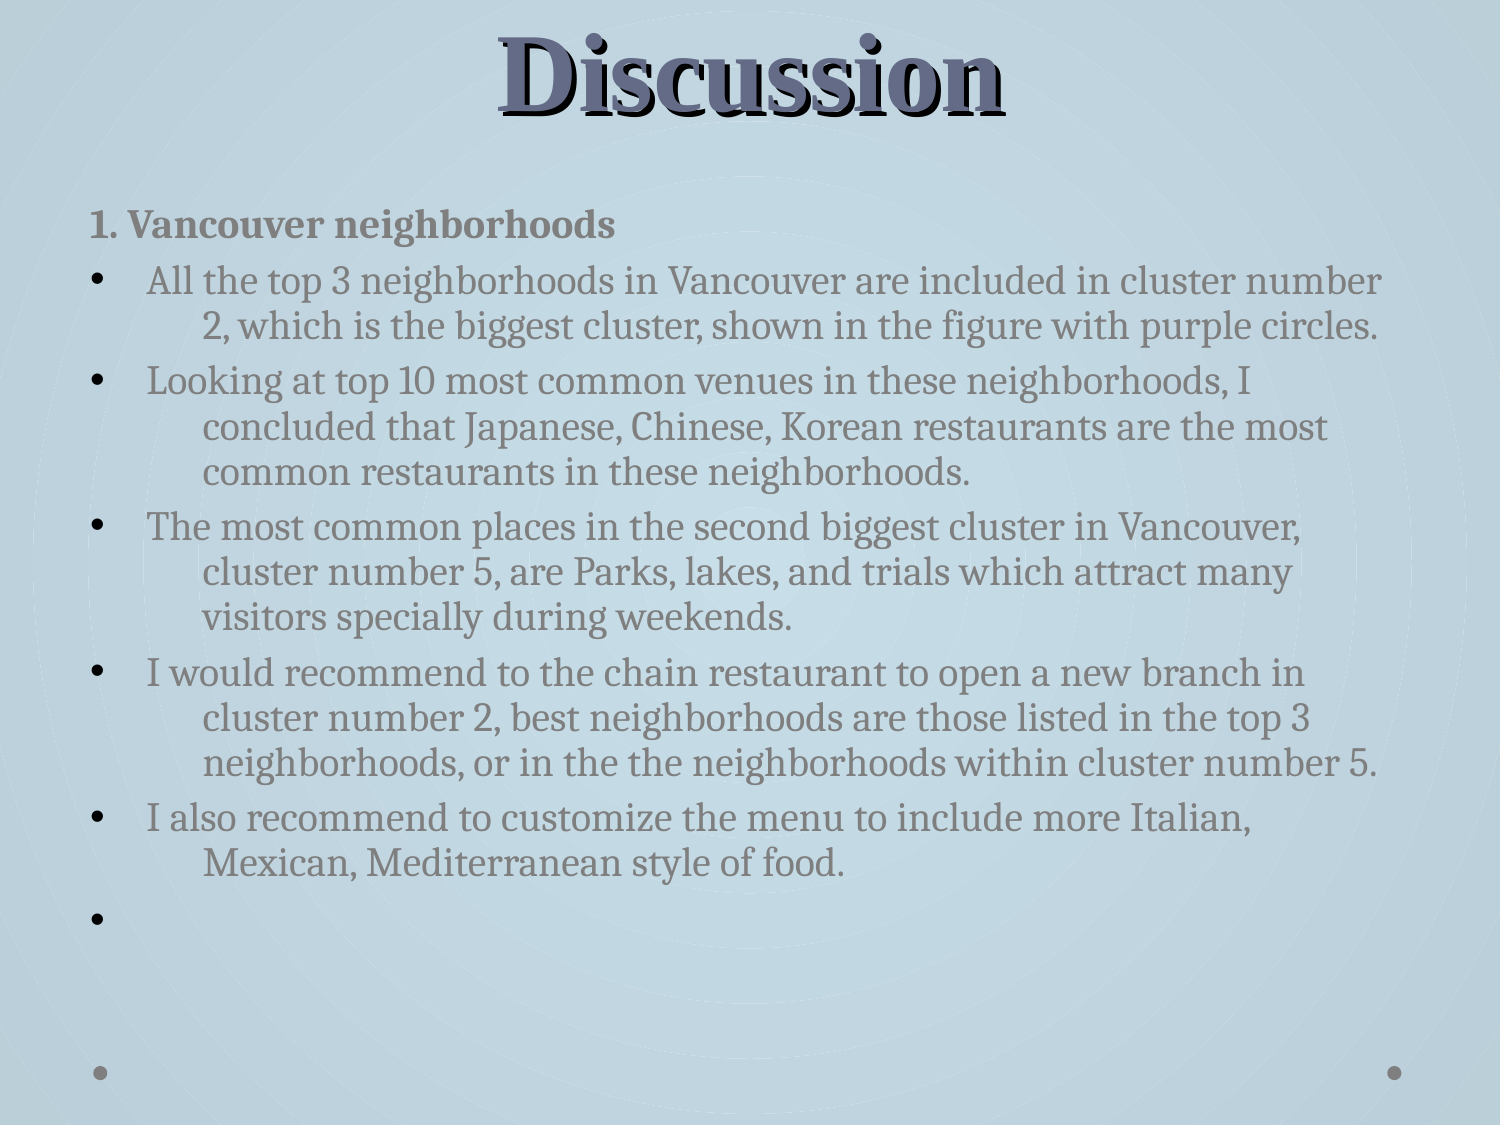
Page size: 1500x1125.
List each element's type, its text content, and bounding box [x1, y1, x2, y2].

list 1. Vancouver neighborhoods All the top 3 neighborhoods in Vancouver are included in cluster number 2, which is the biggest cluster, shown in the figure with purple circles. Looking at top 10 most common venues in these neighborhoods, I concluded that Japanese, Chinese, Korean restaurants are the most common restaurants in these neighborhoods. The most common places in the second biggest cluster in Vancouver, cluster number 5, are Parks, lakes, and trials which attract many visitors specially during weekends. I would recommend to the chain restaurant to open a new branch in cluster number 2, best neighborhoods are those listed in the top 3 neighborhoods, or in the the neighborhoods within cluster number 5. I also recommend to customize the menu to include more Italian, Mexican, Mediterranean style of food. [75, 195, 1426, 938]
title Discussion [75, 0, 1426, 195]
